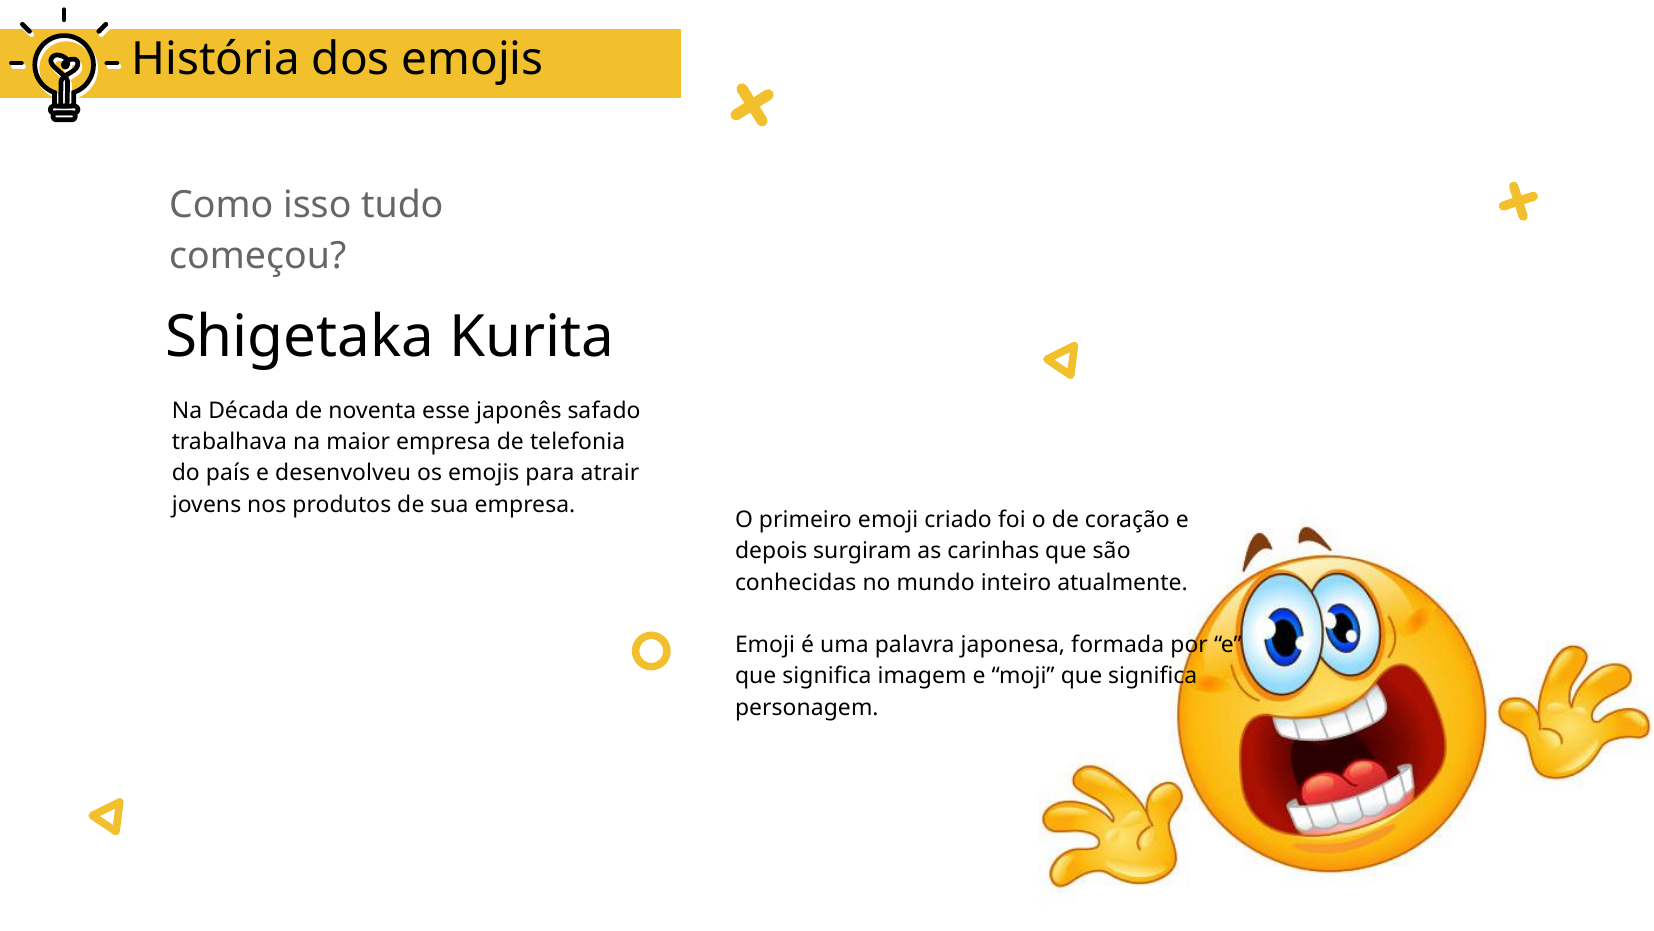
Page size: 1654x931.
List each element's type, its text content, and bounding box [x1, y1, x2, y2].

text_box O primeiro emoji criado foi o de coração e depois surgiram as carinhas que são conhecidas no mundo inteiro atualmente. Emoji é uma palavra japonesa, formada por “e” que significa imagem e “moji” que significa personagem. [735, 378, 1246, 847]
text_box Na Década de noventa esse japonês safado trabalhava na maior empresa de telefonia do país e desenvolveu os emojis para atrair jovens nos produtos de sua empresa. [171, 393, 661, 707]
title História dos emojis [131, 16, 578, 97]
title Shigetaka Kurita [165, 289, 803, 379]
picture [1039, 491, 1654, 931]
title Como isso tudo começou? [169, 177, 466, 280]
